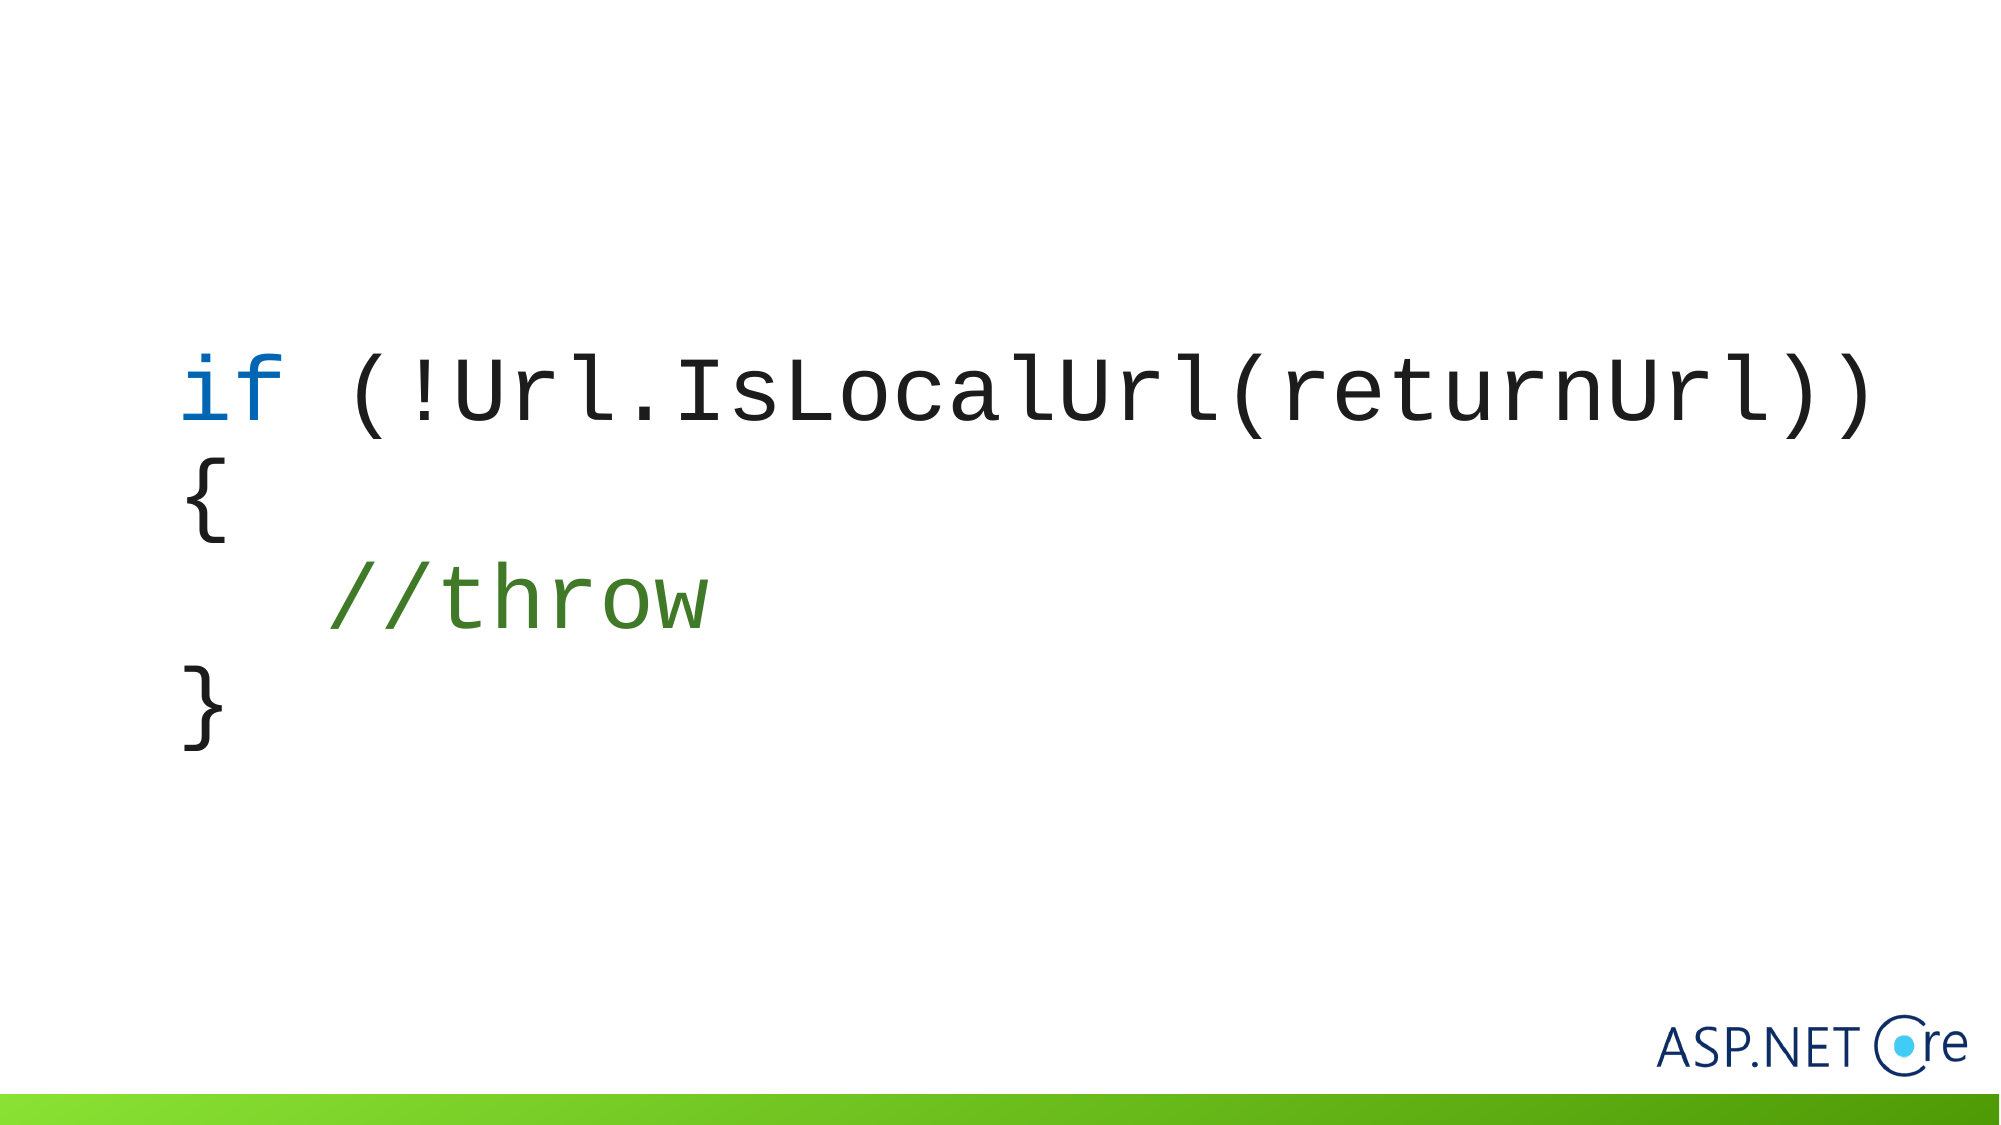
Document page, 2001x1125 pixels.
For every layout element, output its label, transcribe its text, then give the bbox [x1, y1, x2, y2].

text_box [0, 1094, 2000, 1125]
picture [1641, 999, 1985, 1091]
text_box if (!Url.IsLocalUrl(returnUrl)) { //throw } [162, 284, 1898, 820]
